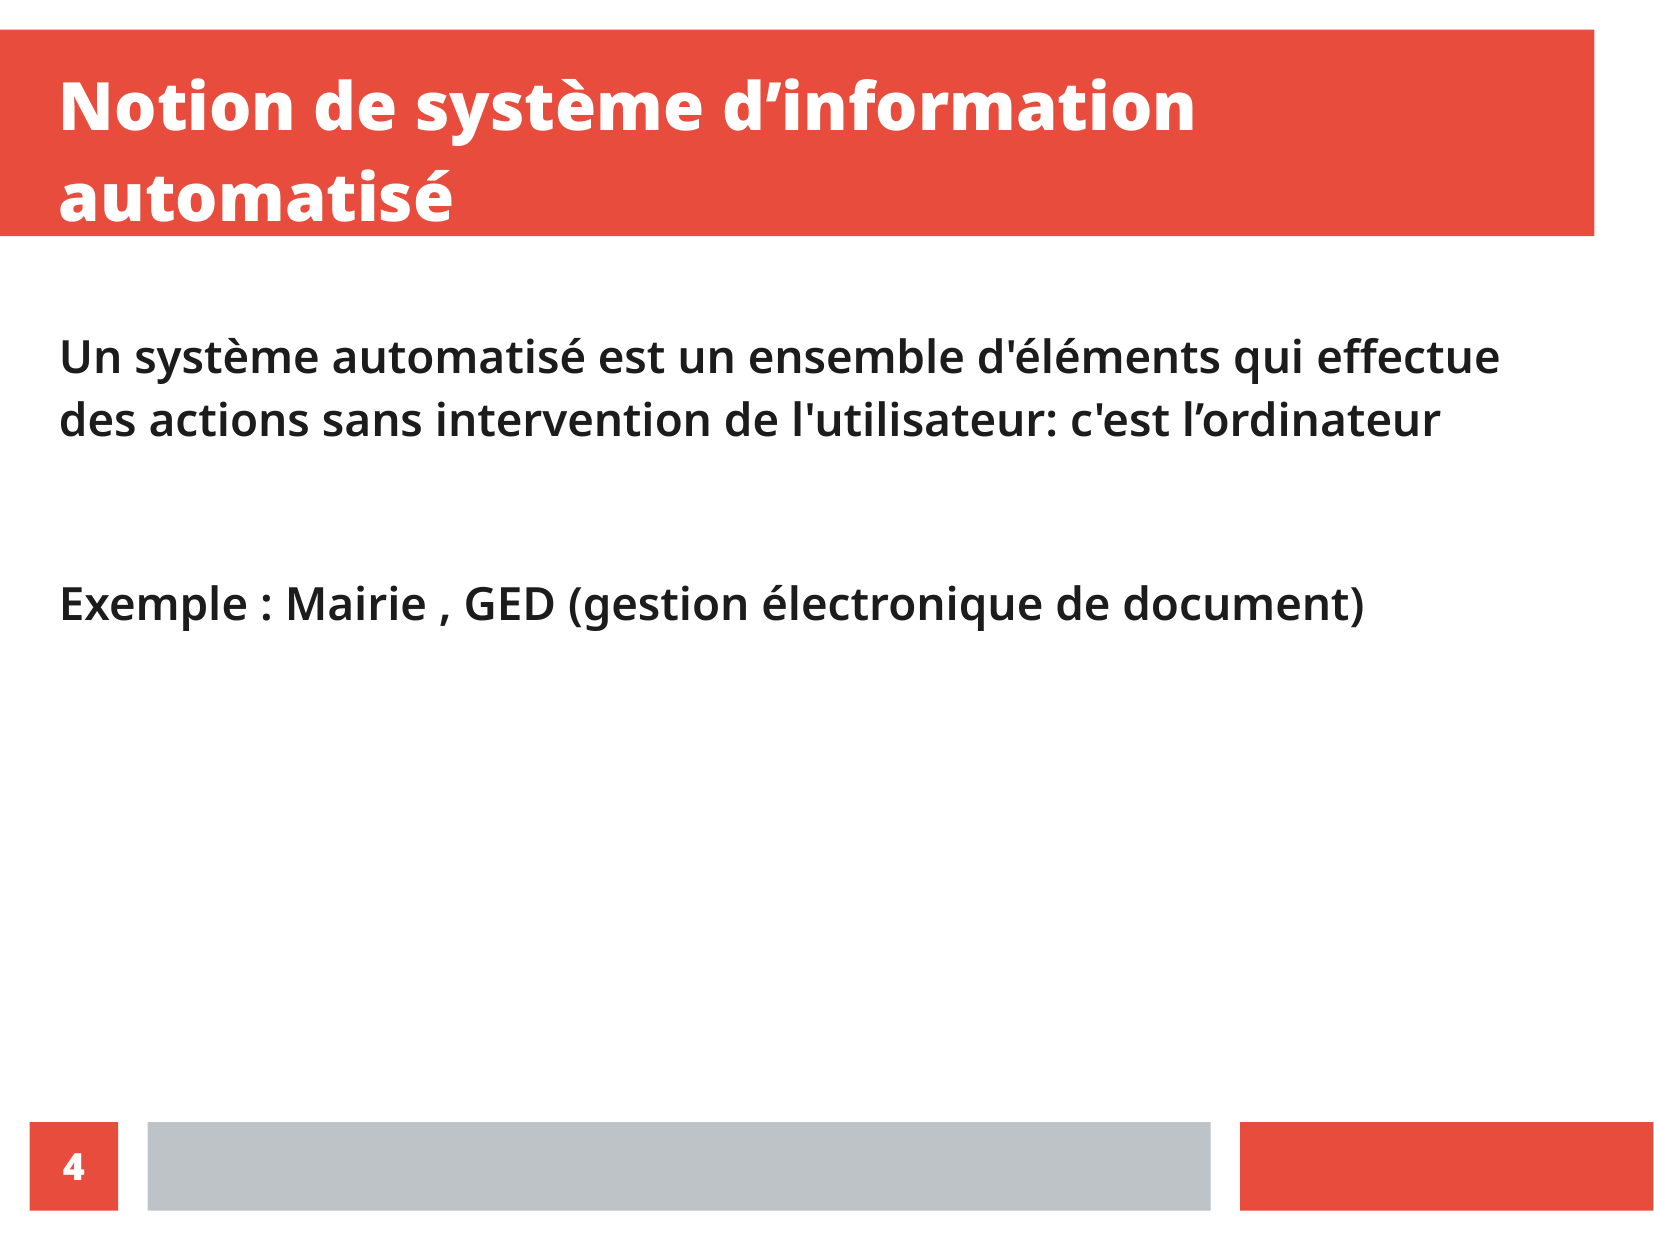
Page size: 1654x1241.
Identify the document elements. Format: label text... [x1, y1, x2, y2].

list Un système automatisé est un ensemble d'éléments qui effectue des actions sans intervention de l'utilisateur: c'est l’ordinateur Exemple : Mairie , GED (gestion électronique de document) [59, 324, 1565, 1093]
title Notion de système d’information automatisé [59, 59, 1595, 207]
